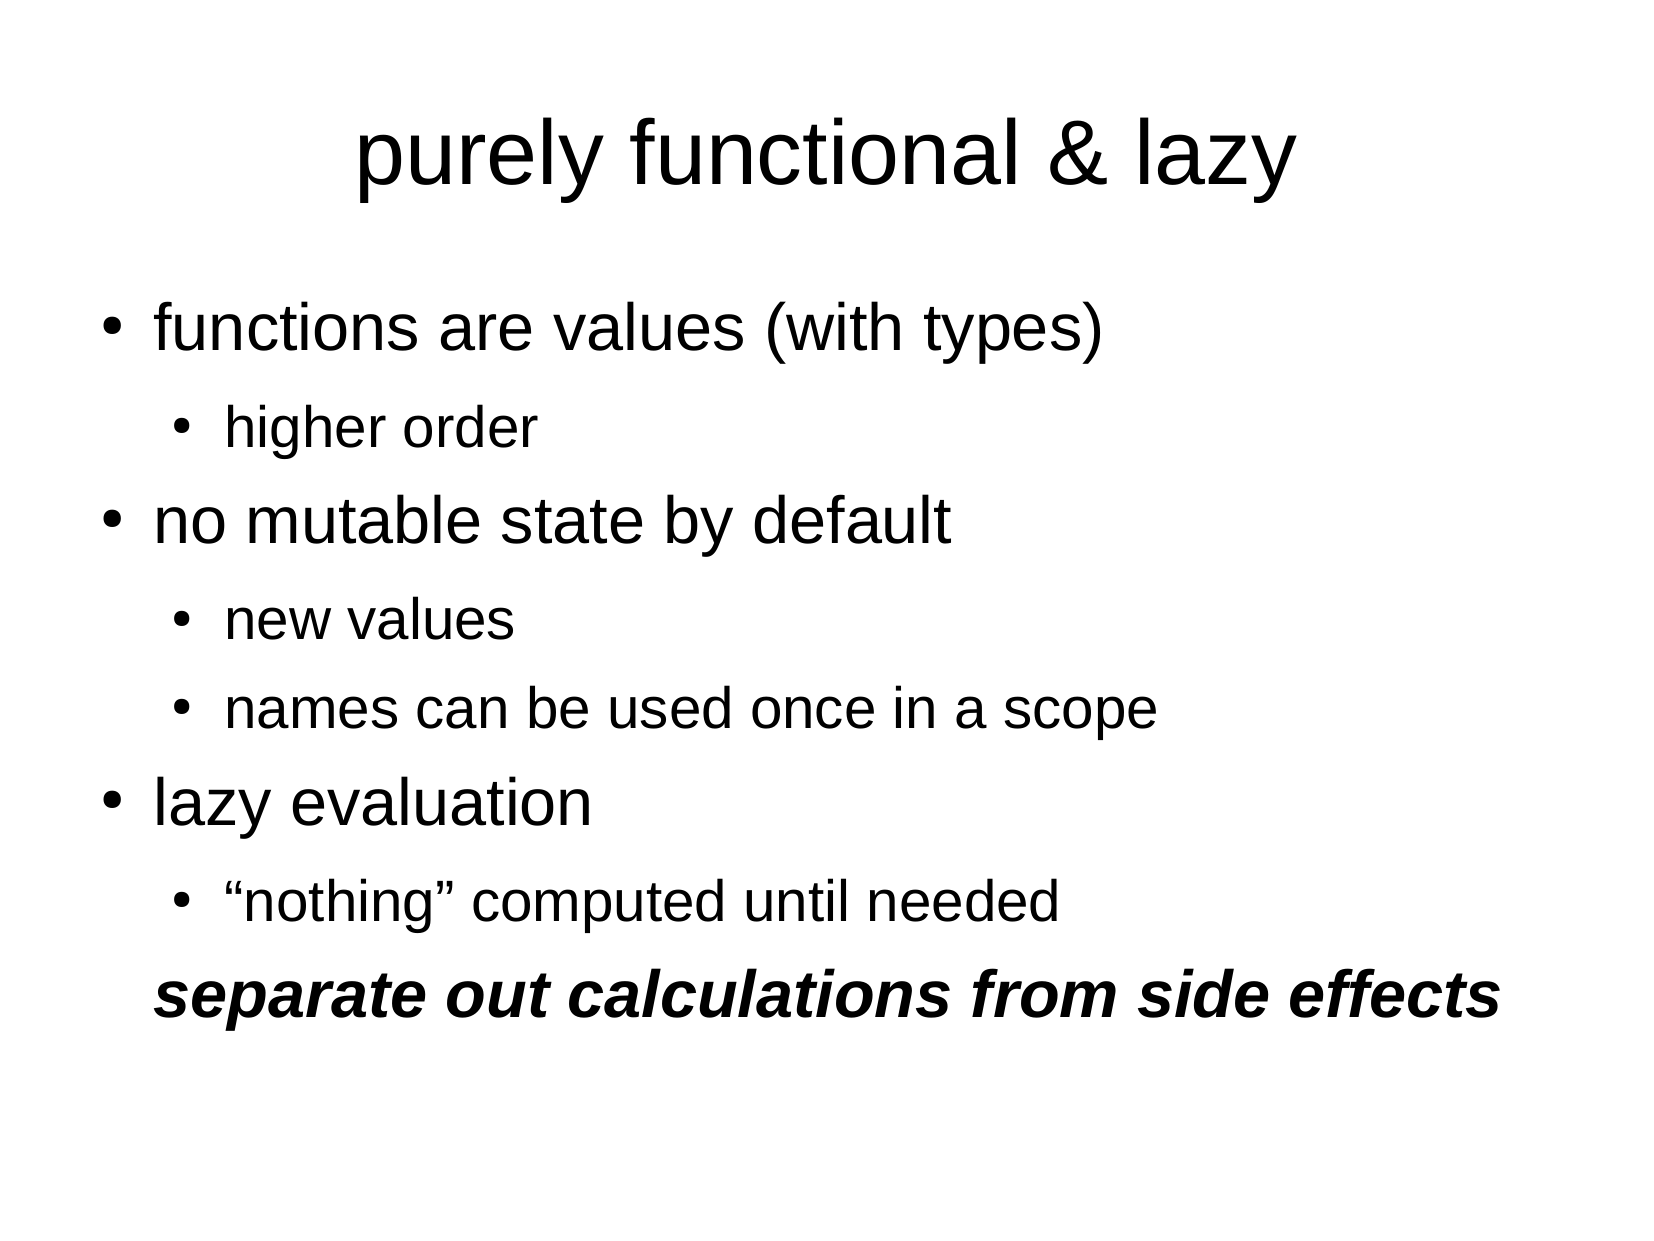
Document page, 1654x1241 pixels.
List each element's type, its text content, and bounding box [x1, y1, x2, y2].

title purely functional & lazy [82, 49, 1571, 257]
list functions are values (with types) higher order no mutable state by default new values names can be used once in a scope lazy evaluation “nothing” computed until needed separate out calculations from side effects [82, 290, 1571, 1109]
